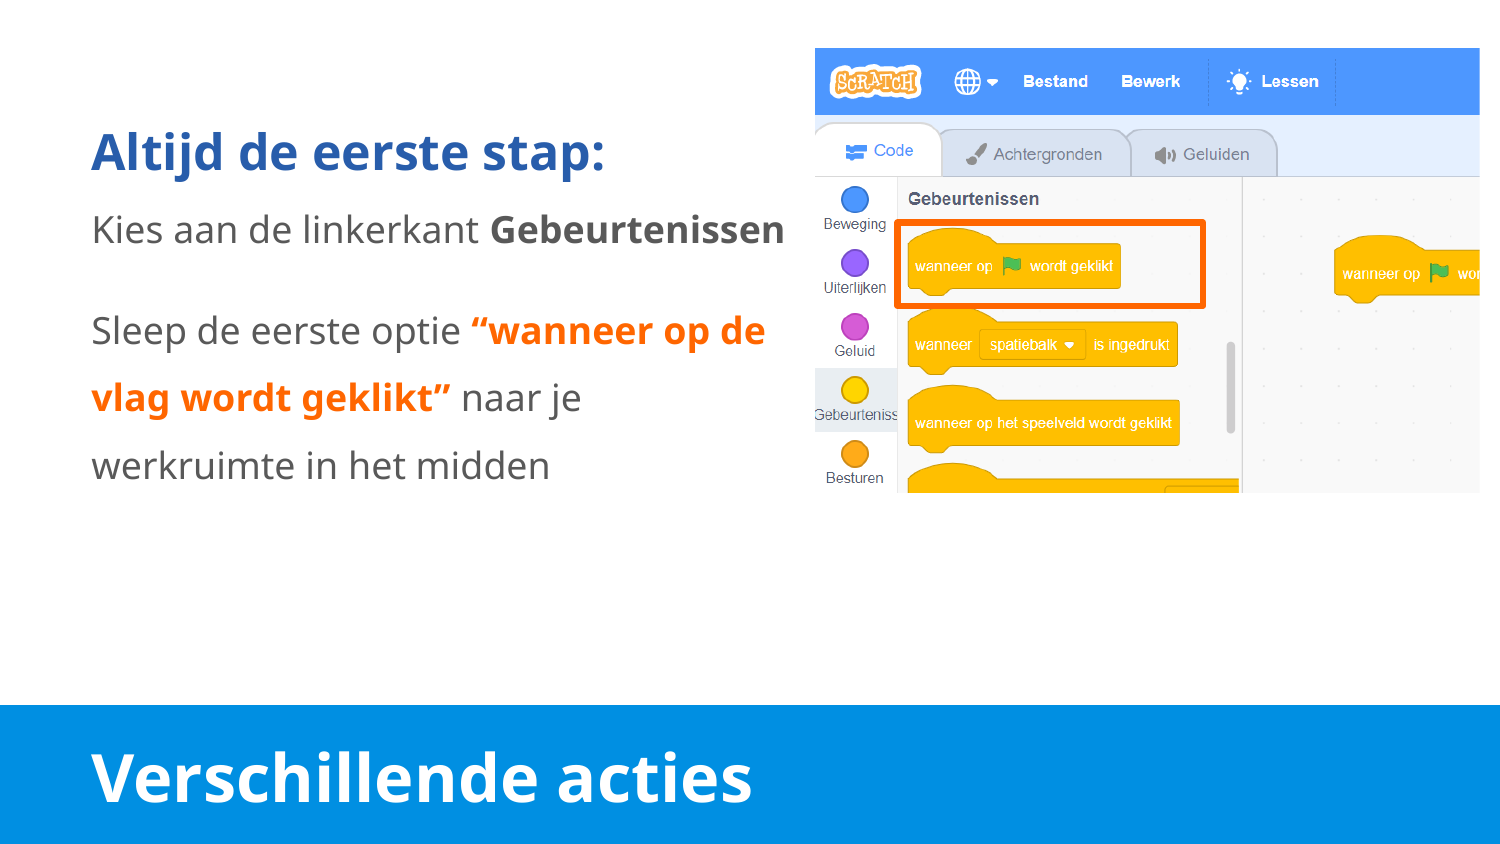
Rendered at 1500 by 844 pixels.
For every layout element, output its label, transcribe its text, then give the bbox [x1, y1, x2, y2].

title Verschillende acties [76, 721, 1500, 828]
subtitle Altijd de eerste stap: [76, 75, 815, 152]
picture [815, 48, 1480, 493]
picture [0, 705, 1500, 844]
list Kies aan de linkerkant Gebeurtenissen Sleep de eerste optie “wanneer op de vlag wordt geklikt” naar je werkruimte in het midden [76, 168, 1438, 500]
